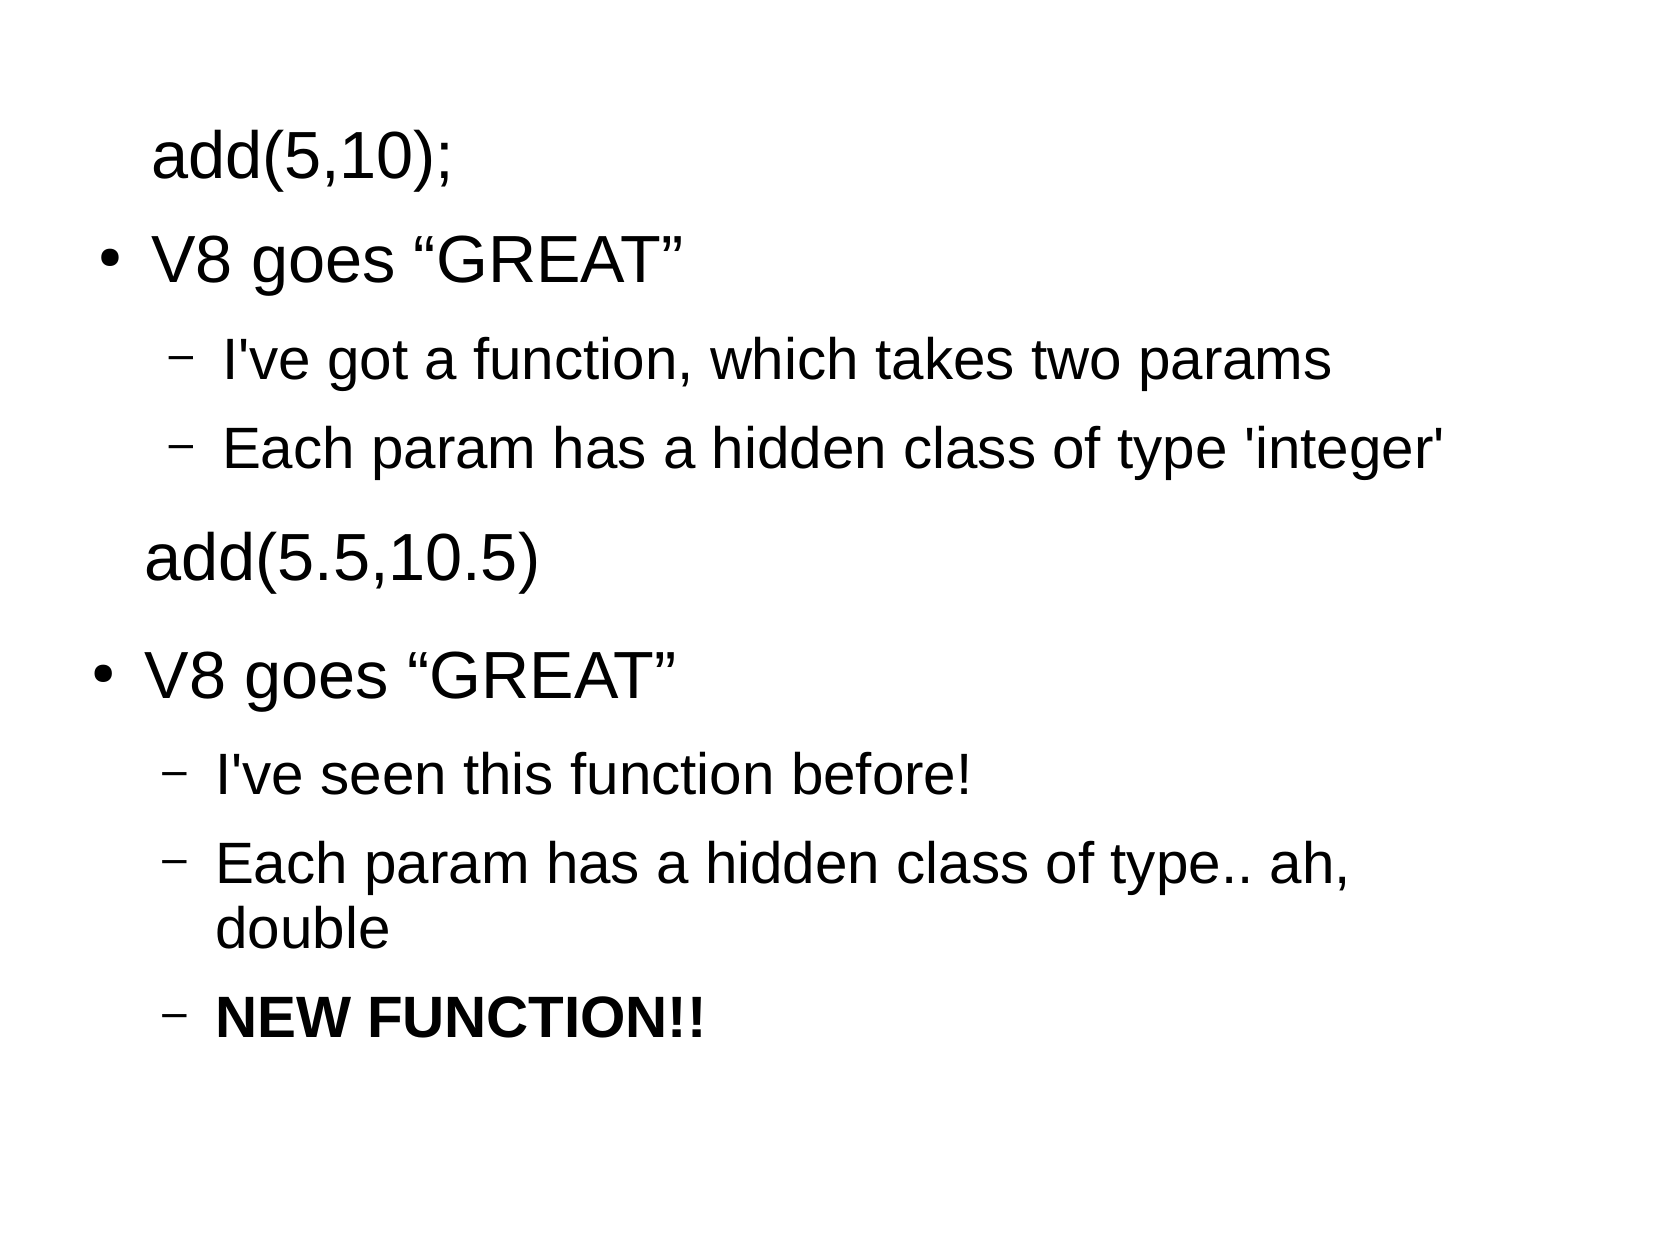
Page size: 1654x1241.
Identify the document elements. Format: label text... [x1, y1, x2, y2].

list V8 goes “GREAT” I've seen this function before! Each param has a hidden class of type.. ah, double NEW FUNCTION!! [73, 637, 1529, 1134]
list add(5,10); V8 goes “GREAT” I've got a function, which takes two params Each param has a hidden class of type 'integer' [80, 118, 1536, 615]
text_box add(5.5,10.5) [73, 519, 650, 637]
